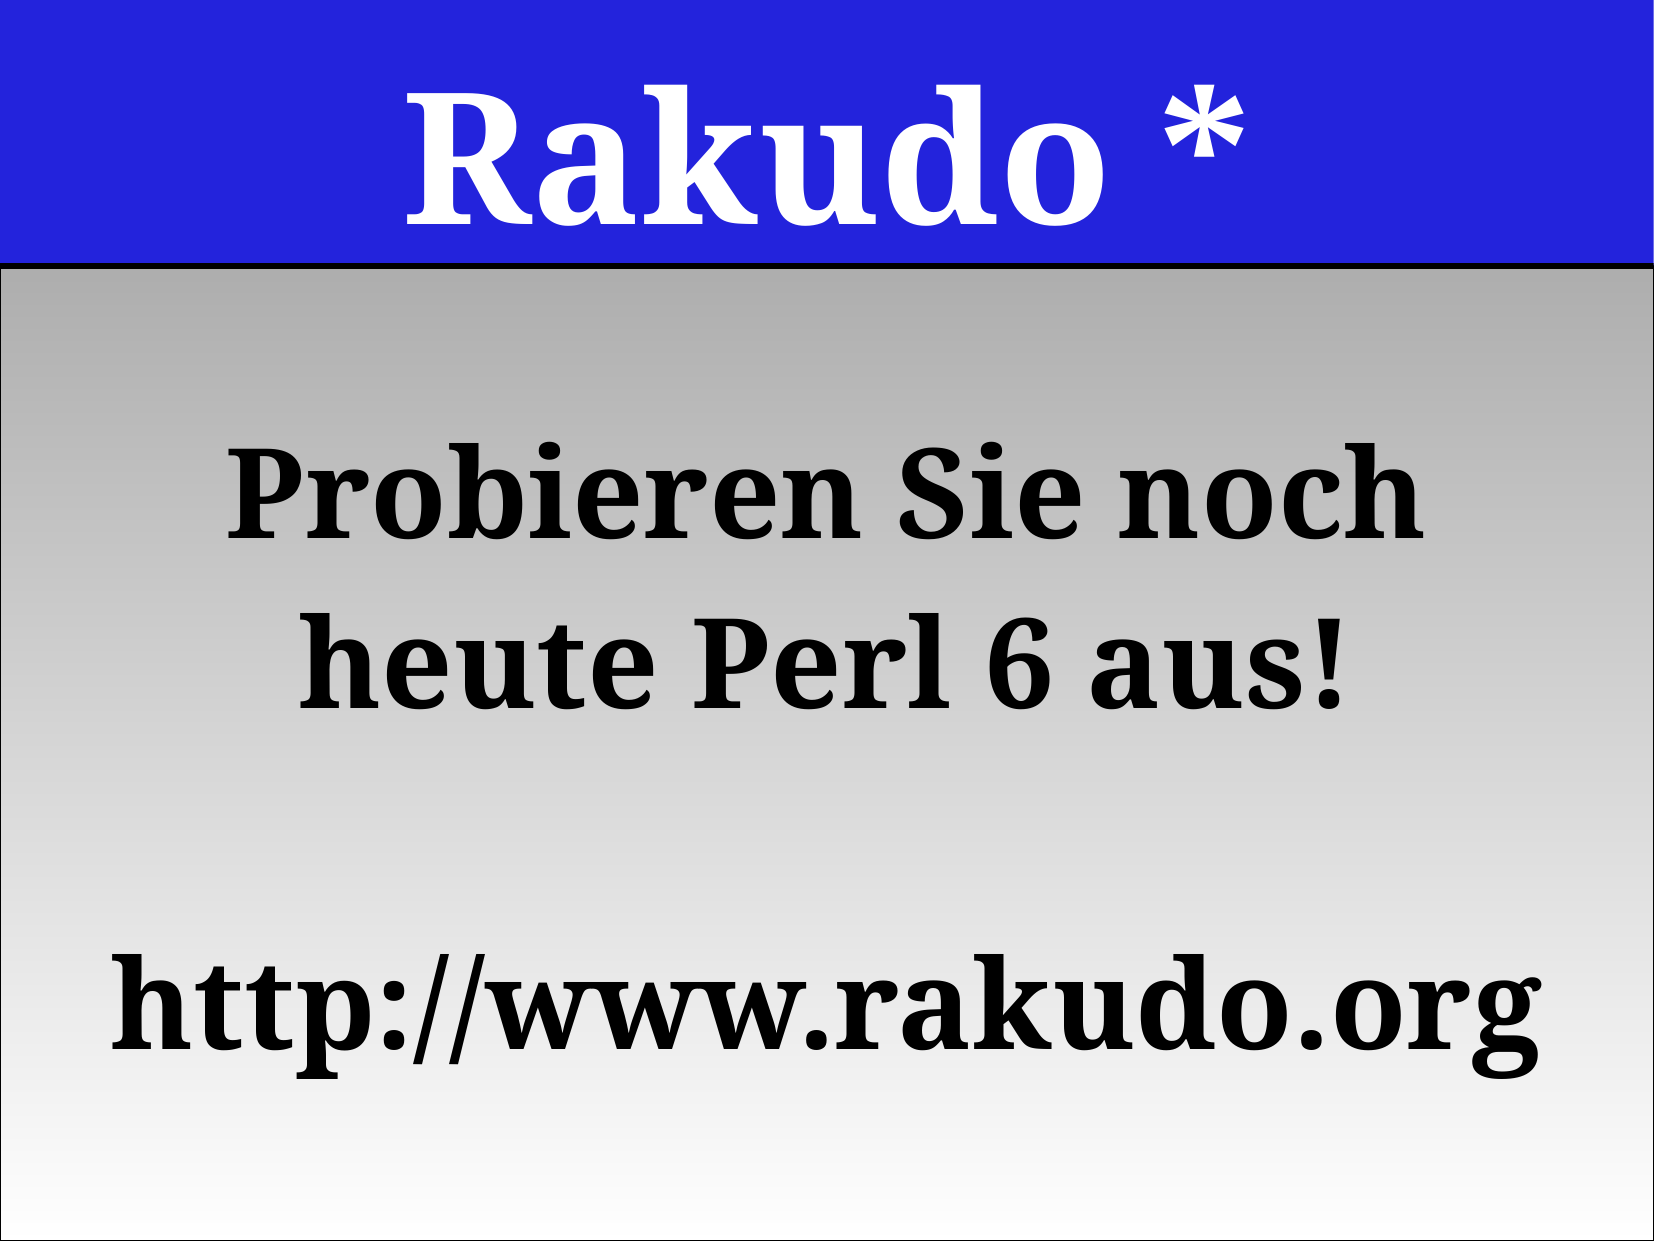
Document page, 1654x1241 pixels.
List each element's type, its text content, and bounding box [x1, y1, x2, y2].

subtitle Probieren Sie noch heute Perl 6 aus! http://www.rakudo.org [82, 324, 1571, 1167]
title Rakudo * [82, 49, 1571, 257]
